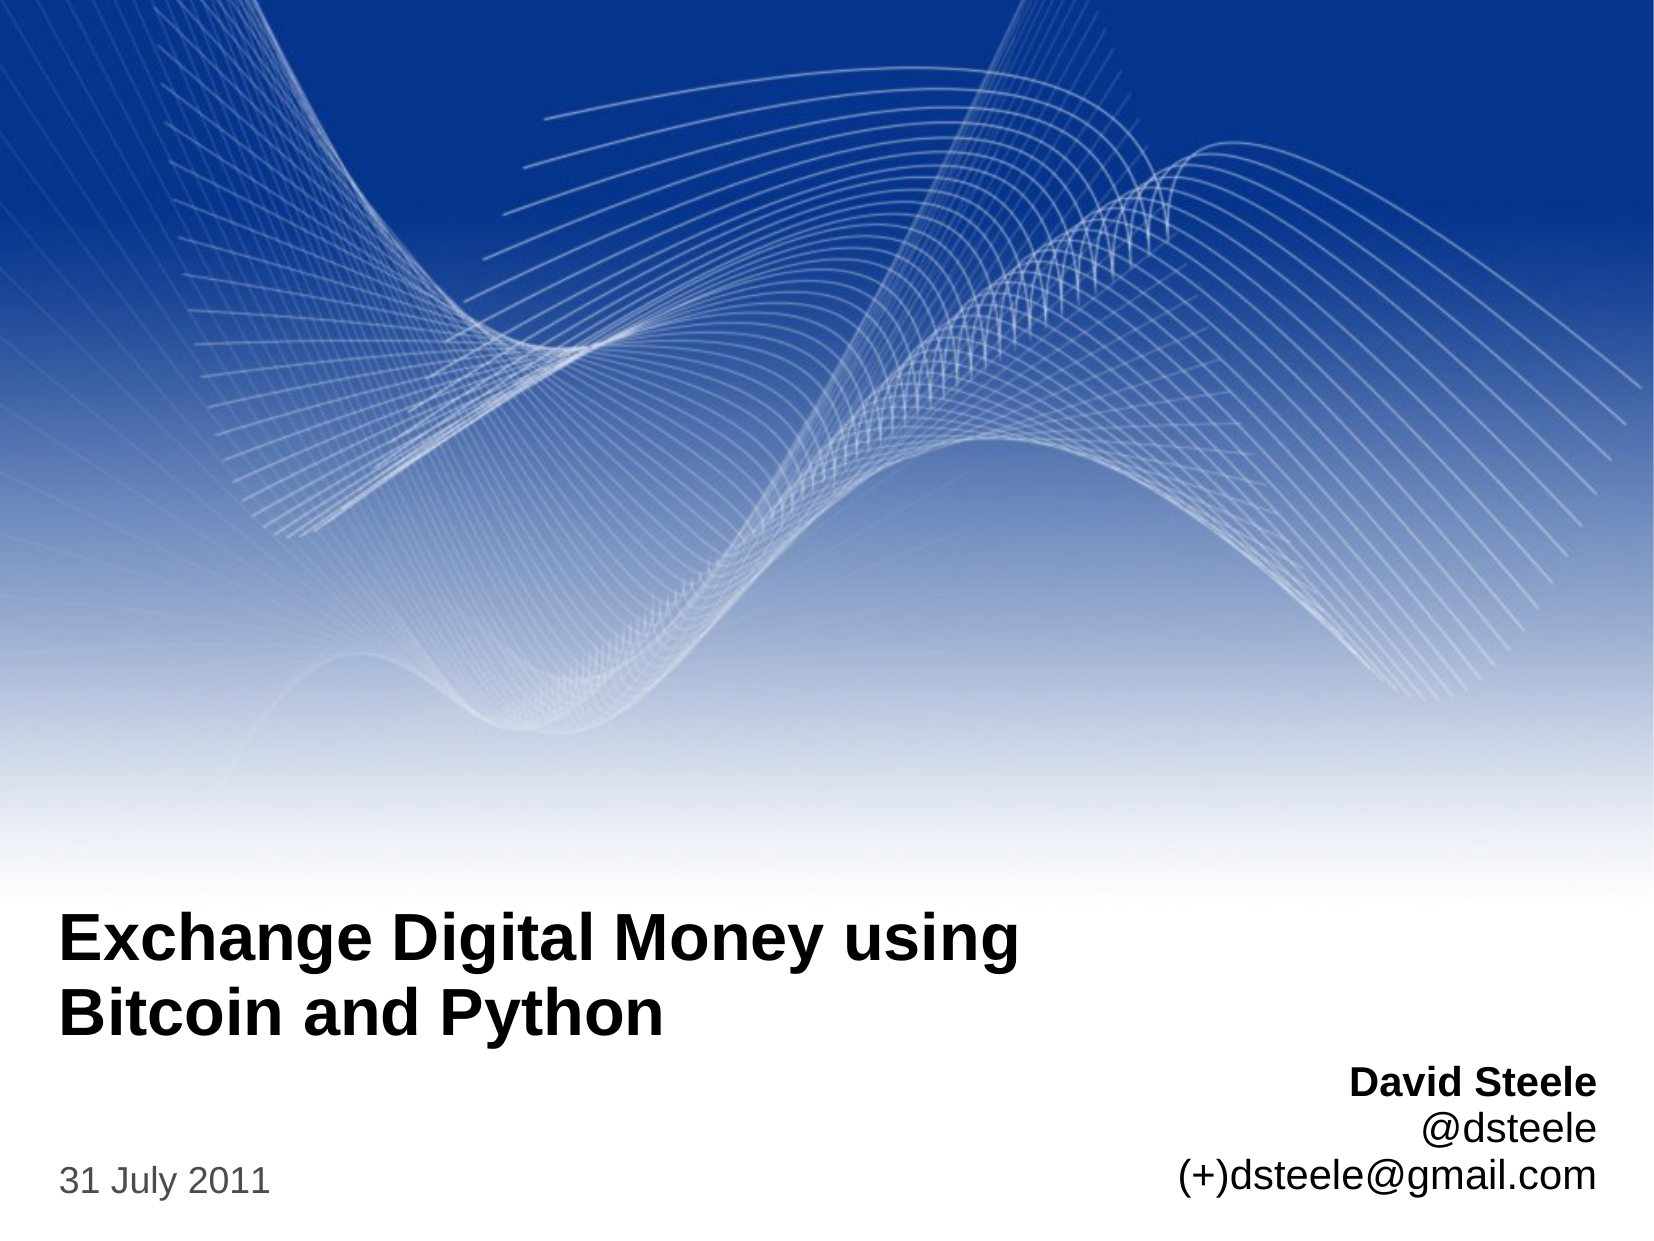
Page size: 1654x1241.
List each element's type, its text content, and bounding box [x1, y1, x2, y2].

picture [0, 0, 1654, 1241]
title Exchange Digital Money using Bitcoin and Python [59, 893, 1034, 1056]
